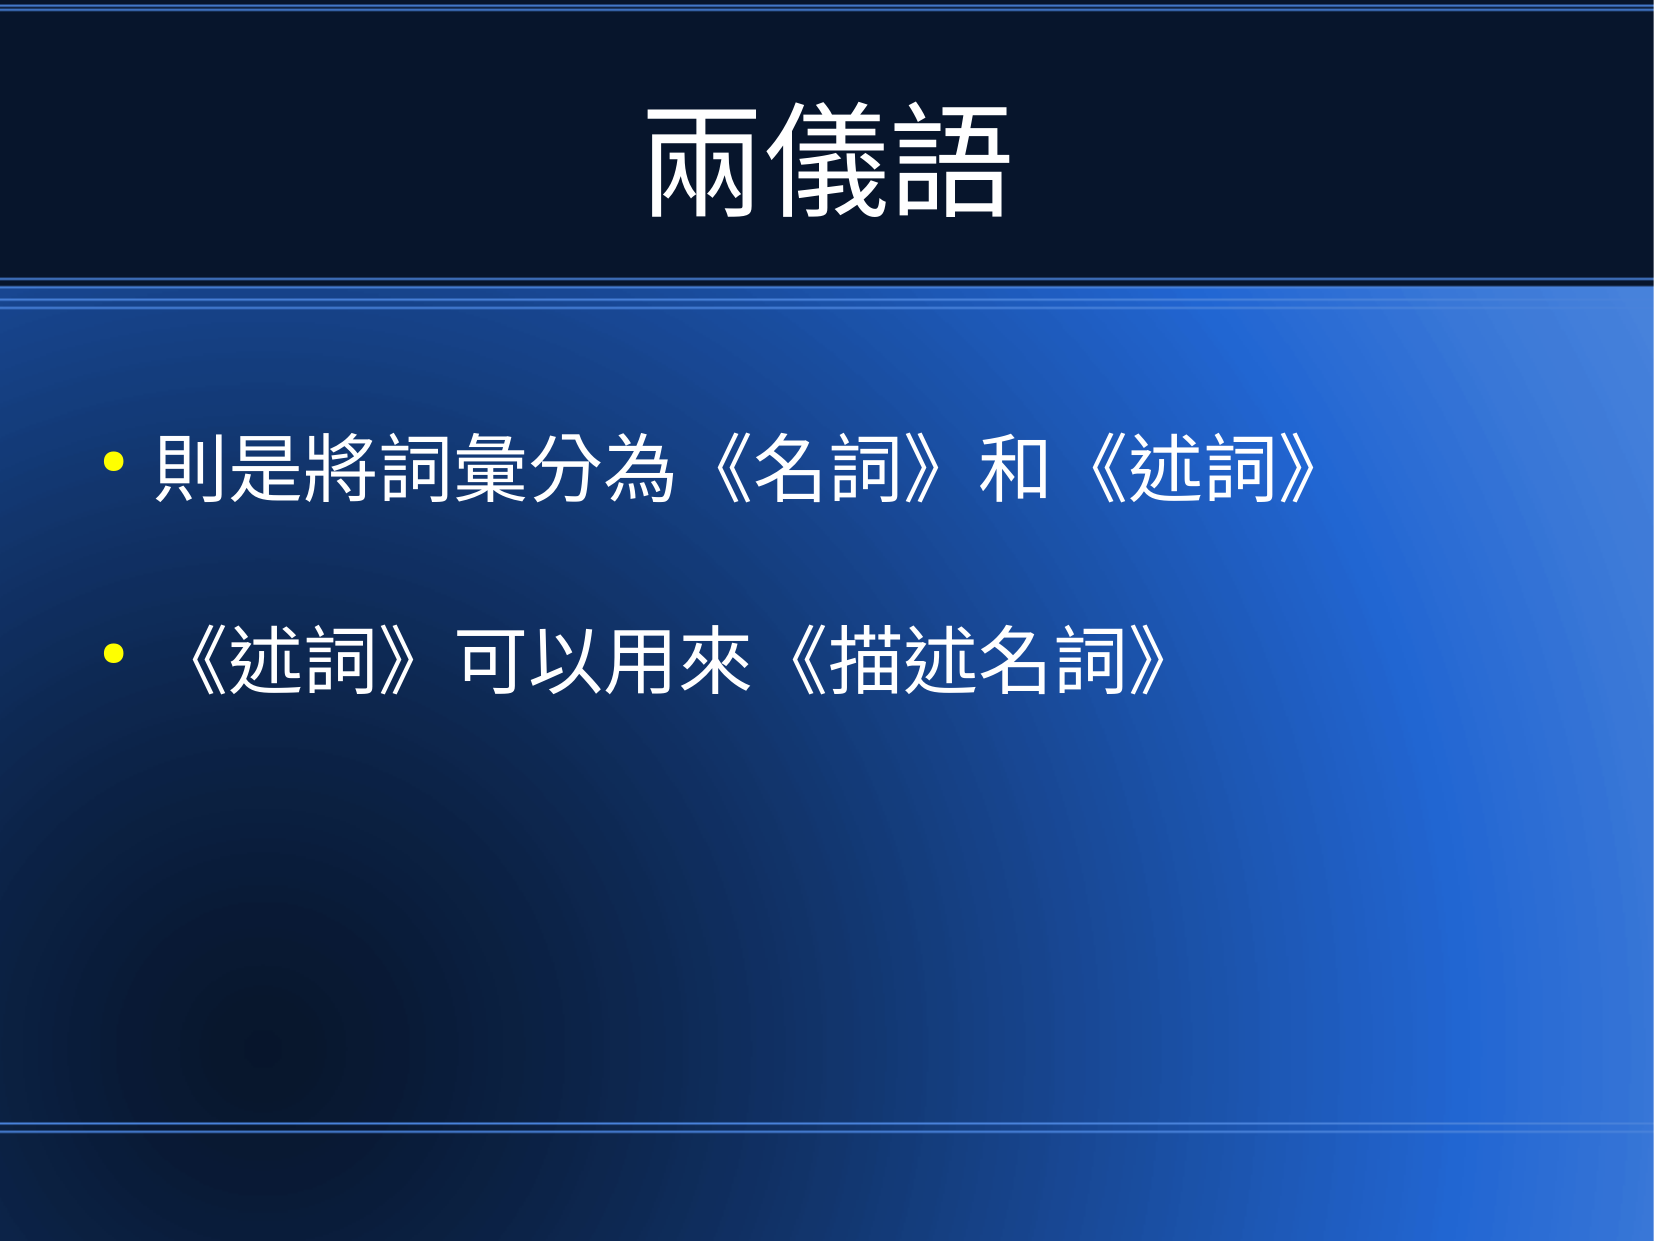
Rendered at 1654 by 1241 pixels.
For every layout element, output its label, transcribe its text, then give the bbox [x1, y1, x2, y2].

picture [0, 0, 1654, 1241]
list 則是將詞彙分為《名詞》和《述詞》 《述詞》可以用來《描述名詞》 [82, 355, 1571, 1241]
title 兩儀語 [82, 49, 1571, 257]
